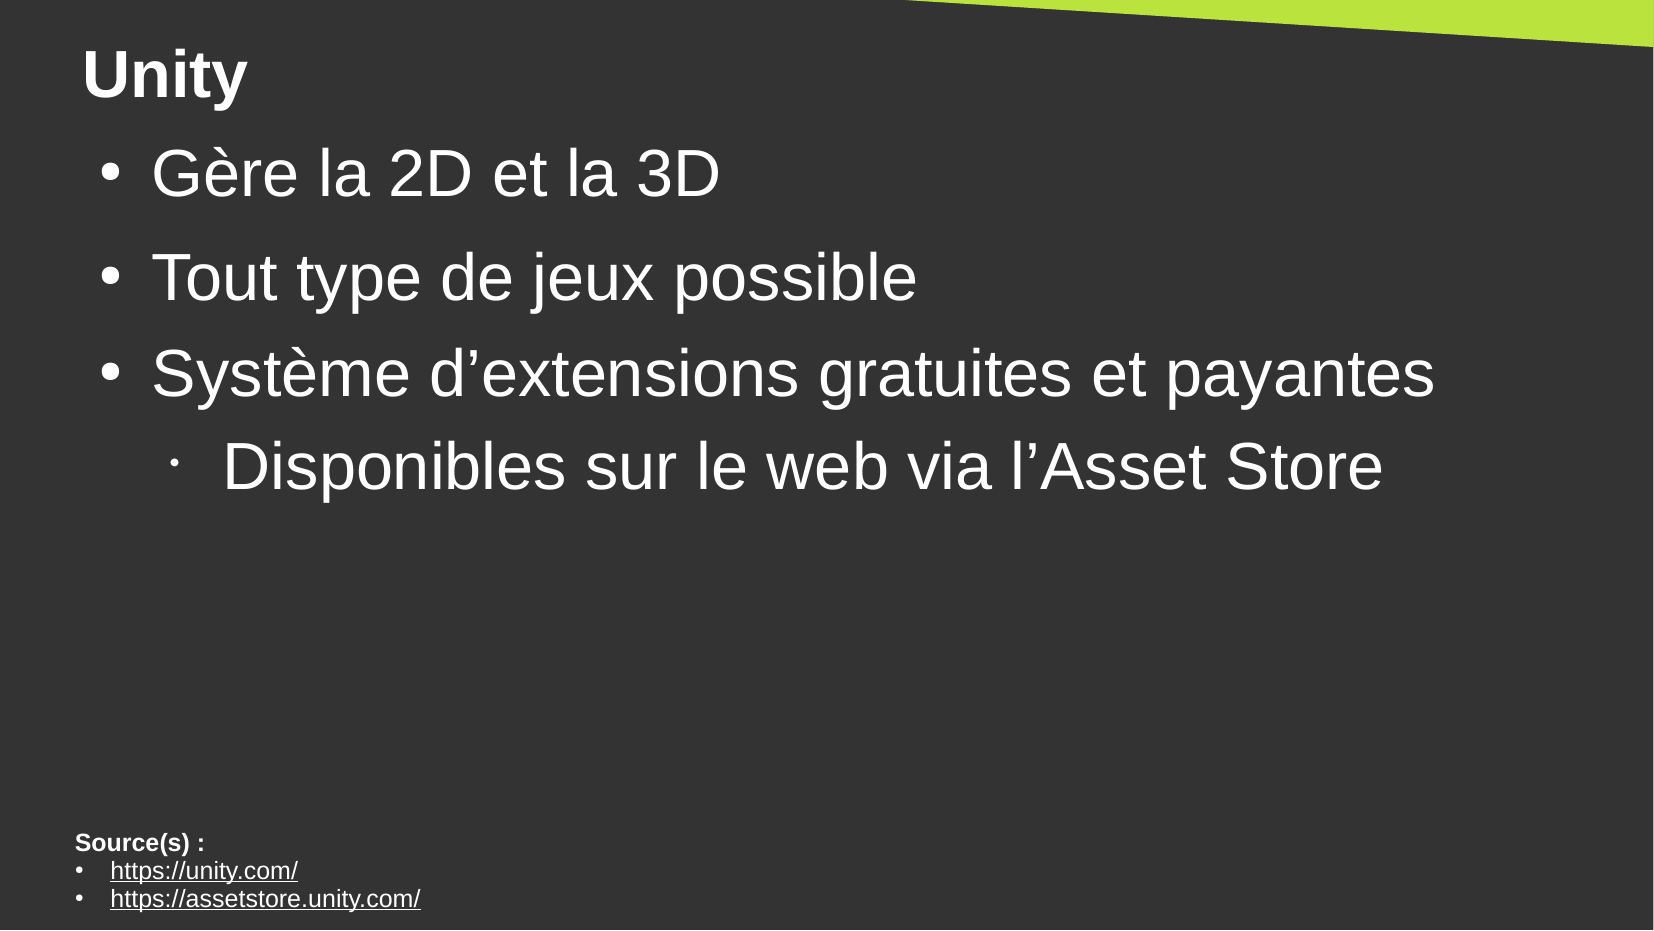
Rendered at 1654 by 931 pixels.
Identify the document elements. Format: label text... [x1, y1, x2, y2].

title Unity [82, 37, 1571, 112]
list Gère la 2D et la 3D Tout type de jeux possible Système d’extensions gratuites et payantes Disponibles sur le web via l’Asset Store [80, 135, 1620, 768]
text_box Source(s) : https://unity.com/ https://assetstore.unity.com/ [60, 821, 1546, 921]
text_box [904, 0, 1654, 48]
